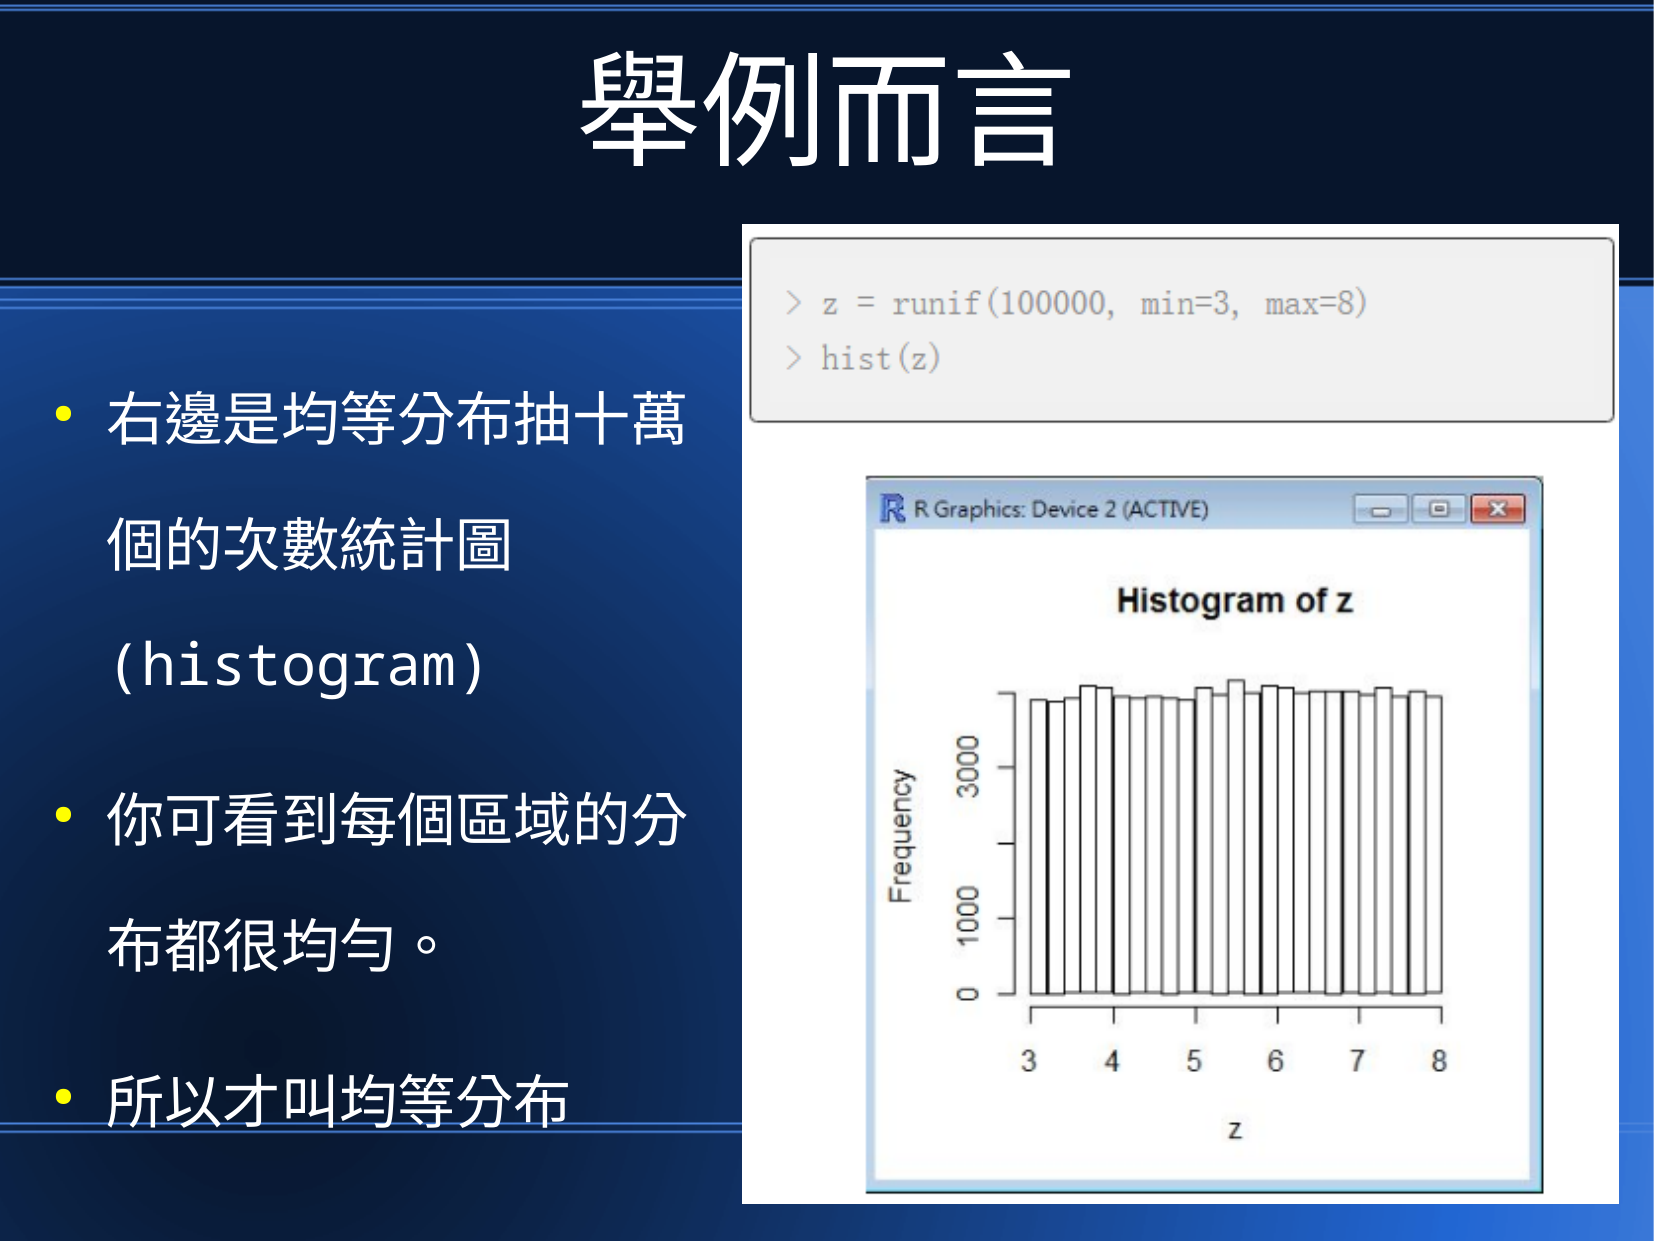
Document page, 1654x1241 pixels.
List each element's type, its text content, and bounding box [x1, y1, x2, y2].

picture [0, 0, 1654, 1241]
title 舉例而言 [82, 26, 1571, 177]
list 右邊是均等分布抽十萬個的次數統計圖(histogram) 你可看到每個區域的分布都很均勻。 所以才叫均等分布 [35, 330, 721, 1241]
